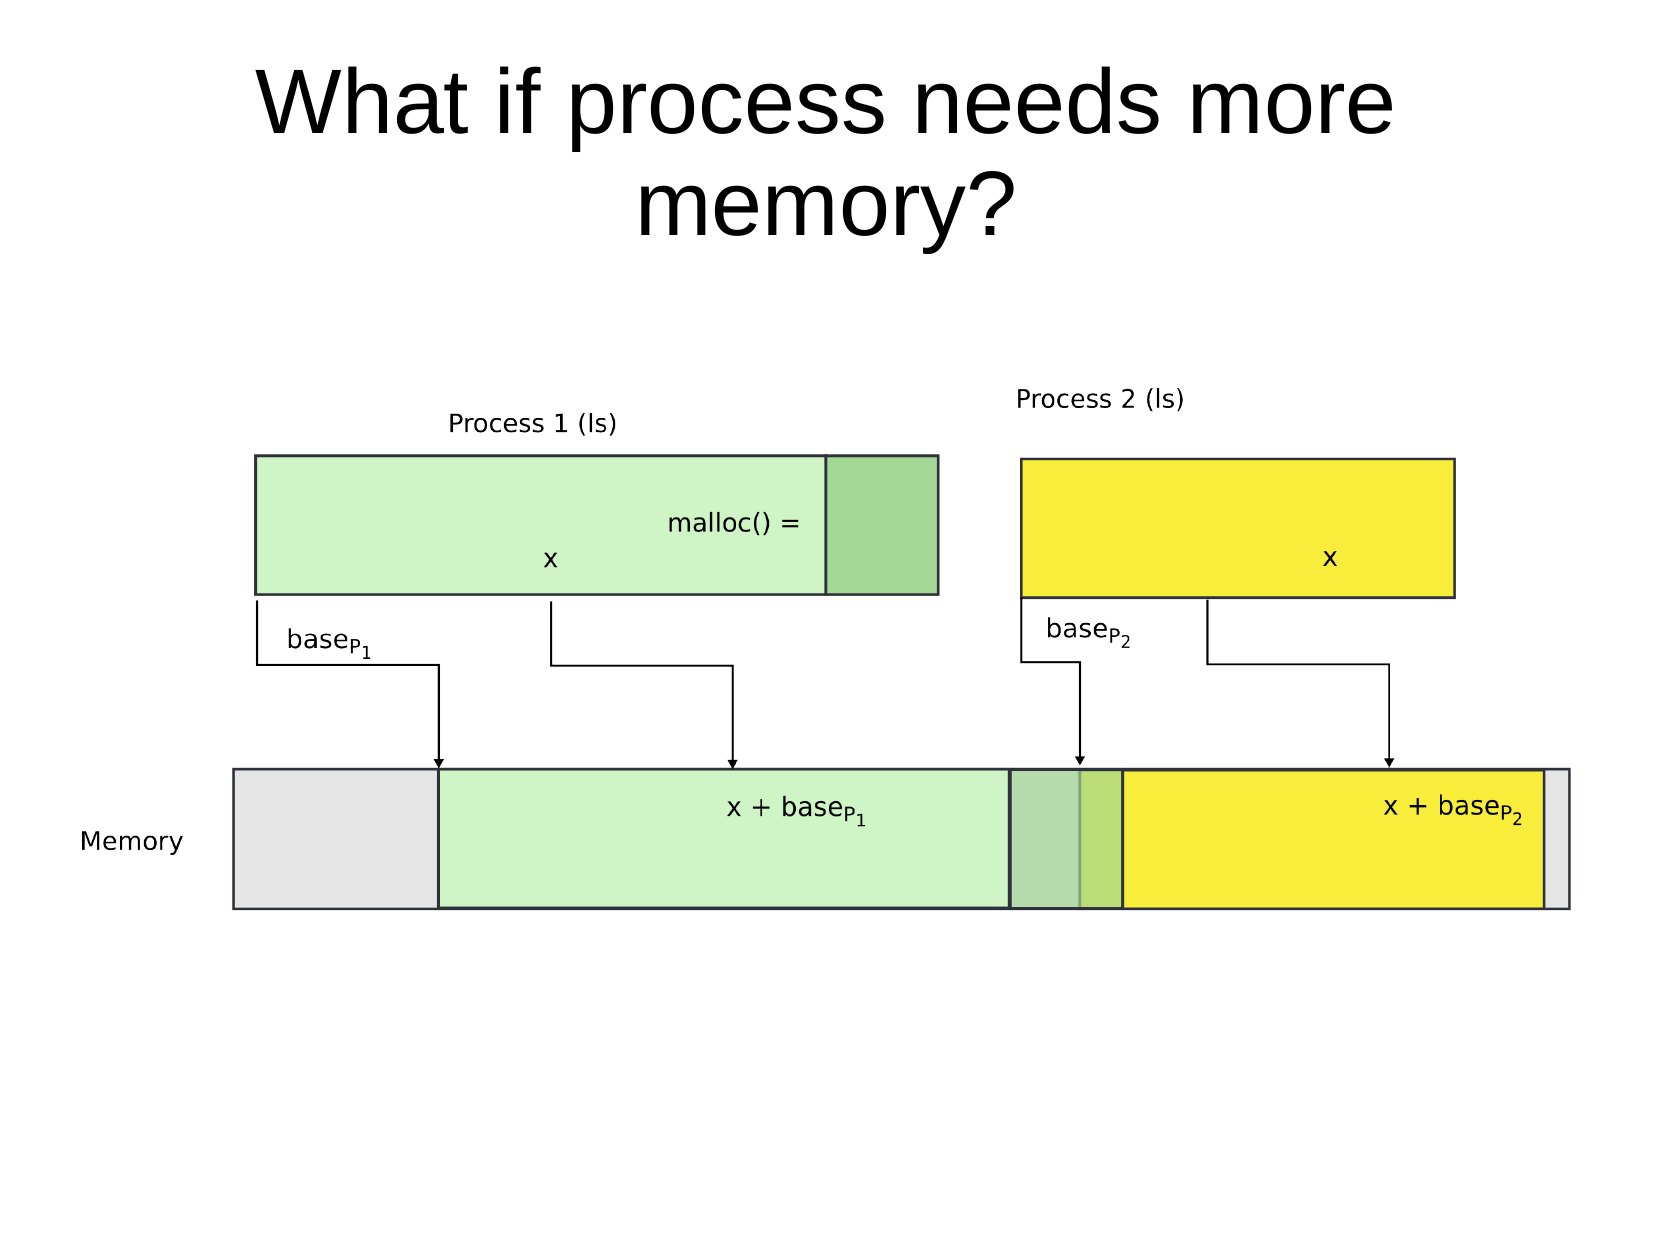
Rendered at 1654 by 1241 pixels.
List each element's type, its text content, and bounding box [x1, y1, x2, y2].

title What if process needs more memory? [82, 49, 1571, 257]
picture [82, 388, 1571, 911]
